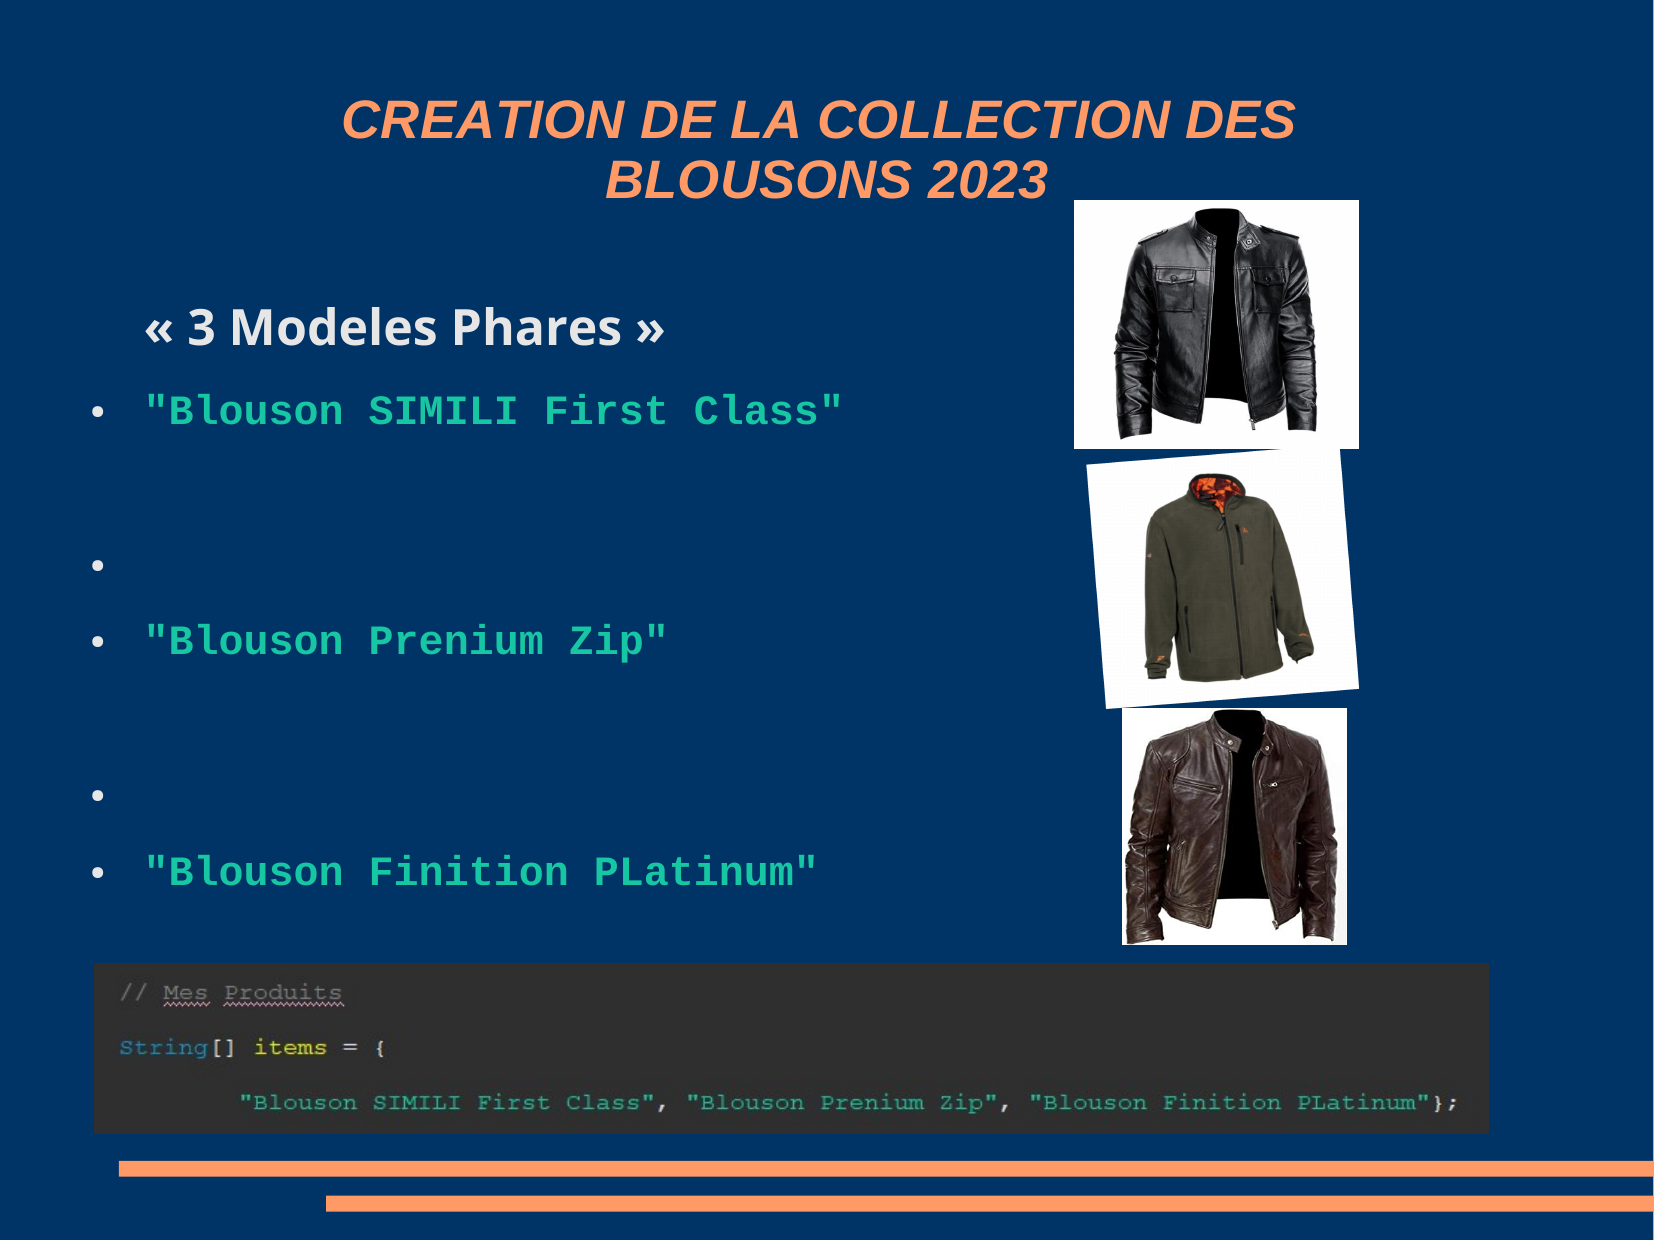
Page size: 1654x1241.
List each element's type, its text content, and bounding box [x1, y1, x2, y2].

picture [94, 963, 1489, 1134]
list « 3 Modeles Phares » "Blouson SIMILI First Class" "Blouson Prenium Zip" "Blouson Finition PLatinum" [72, 194, 1512, 1004]
title CREATION DE LA COLLECTION DES BLOUSONS 2023 [121, 46, 1534, 254]
picture [1074, 200, 1359, 945]
